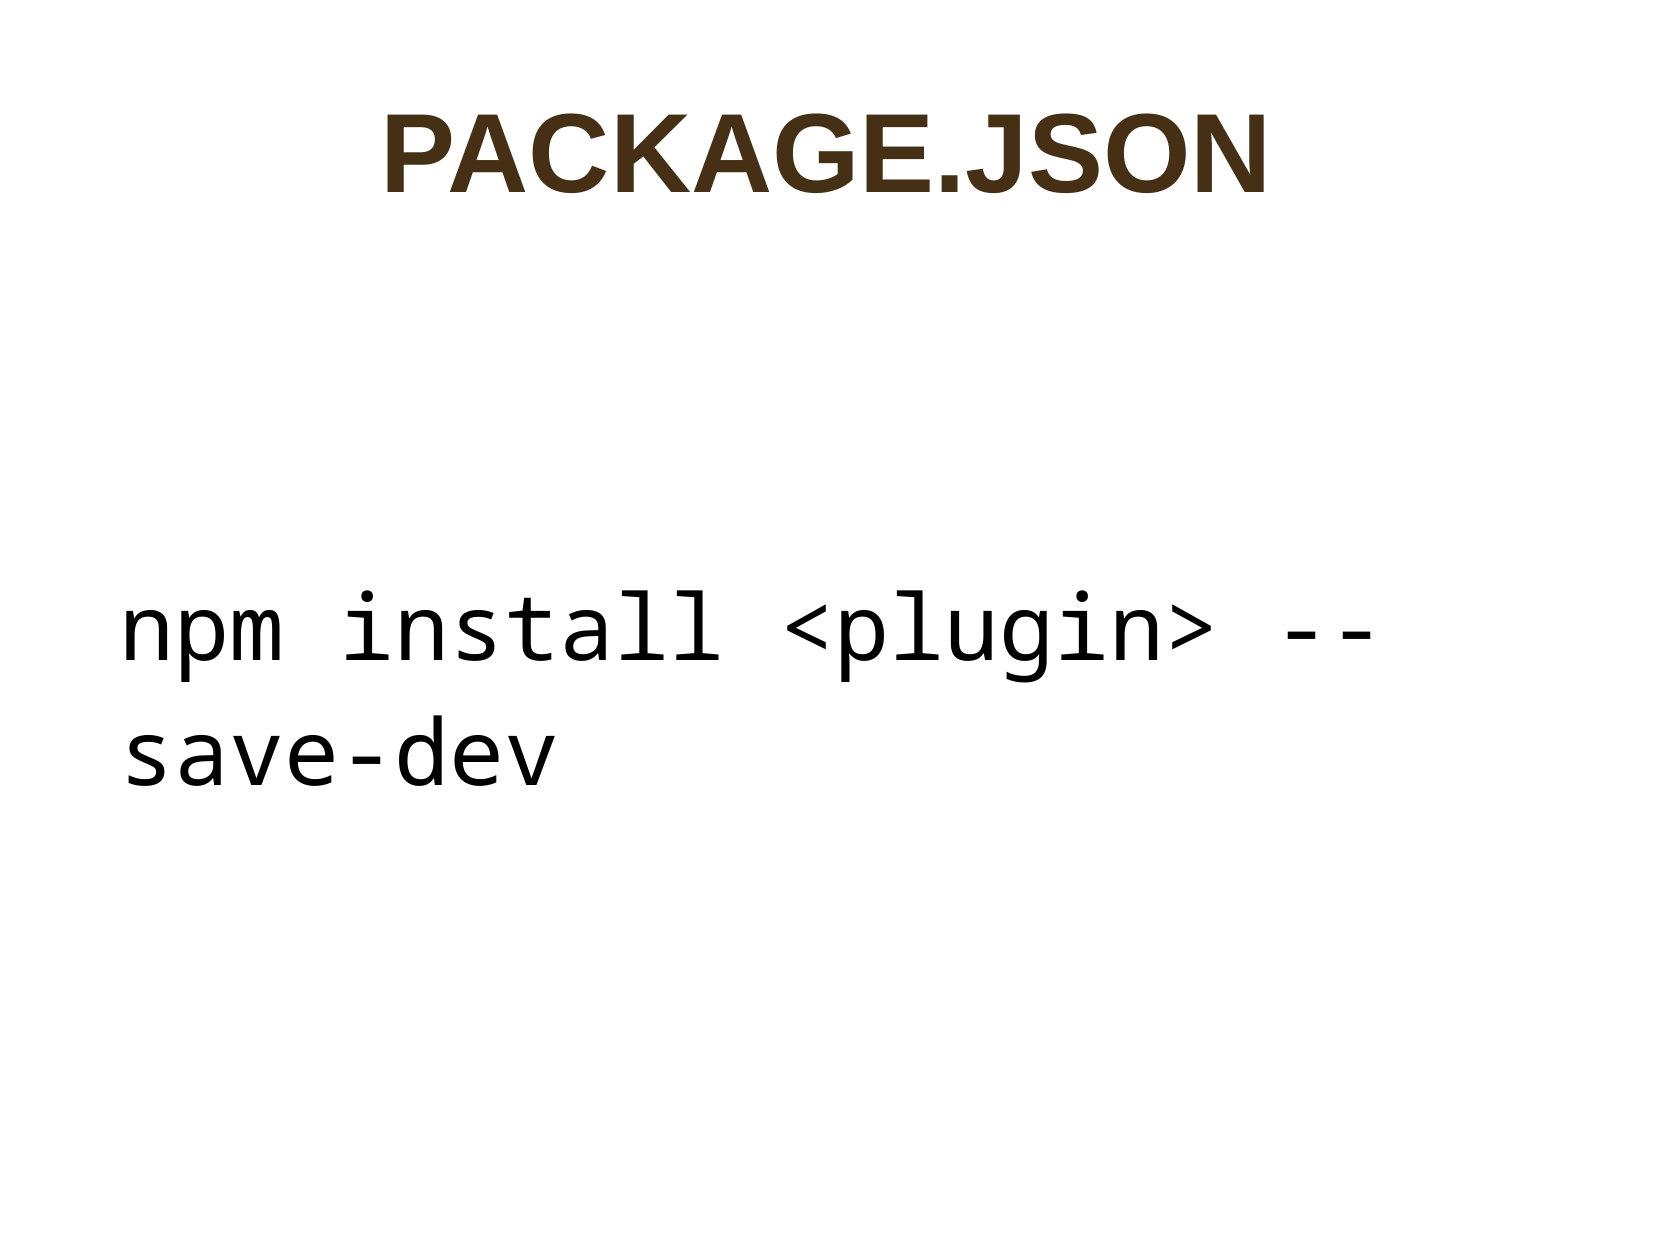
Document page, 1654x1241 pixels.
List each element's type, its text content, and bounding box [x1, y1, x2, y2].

text_box npm install <plugin> --save-dev [105, 555, 1636, 721]
title PACKAGE.JSON [82, 49, 1571, 257]
